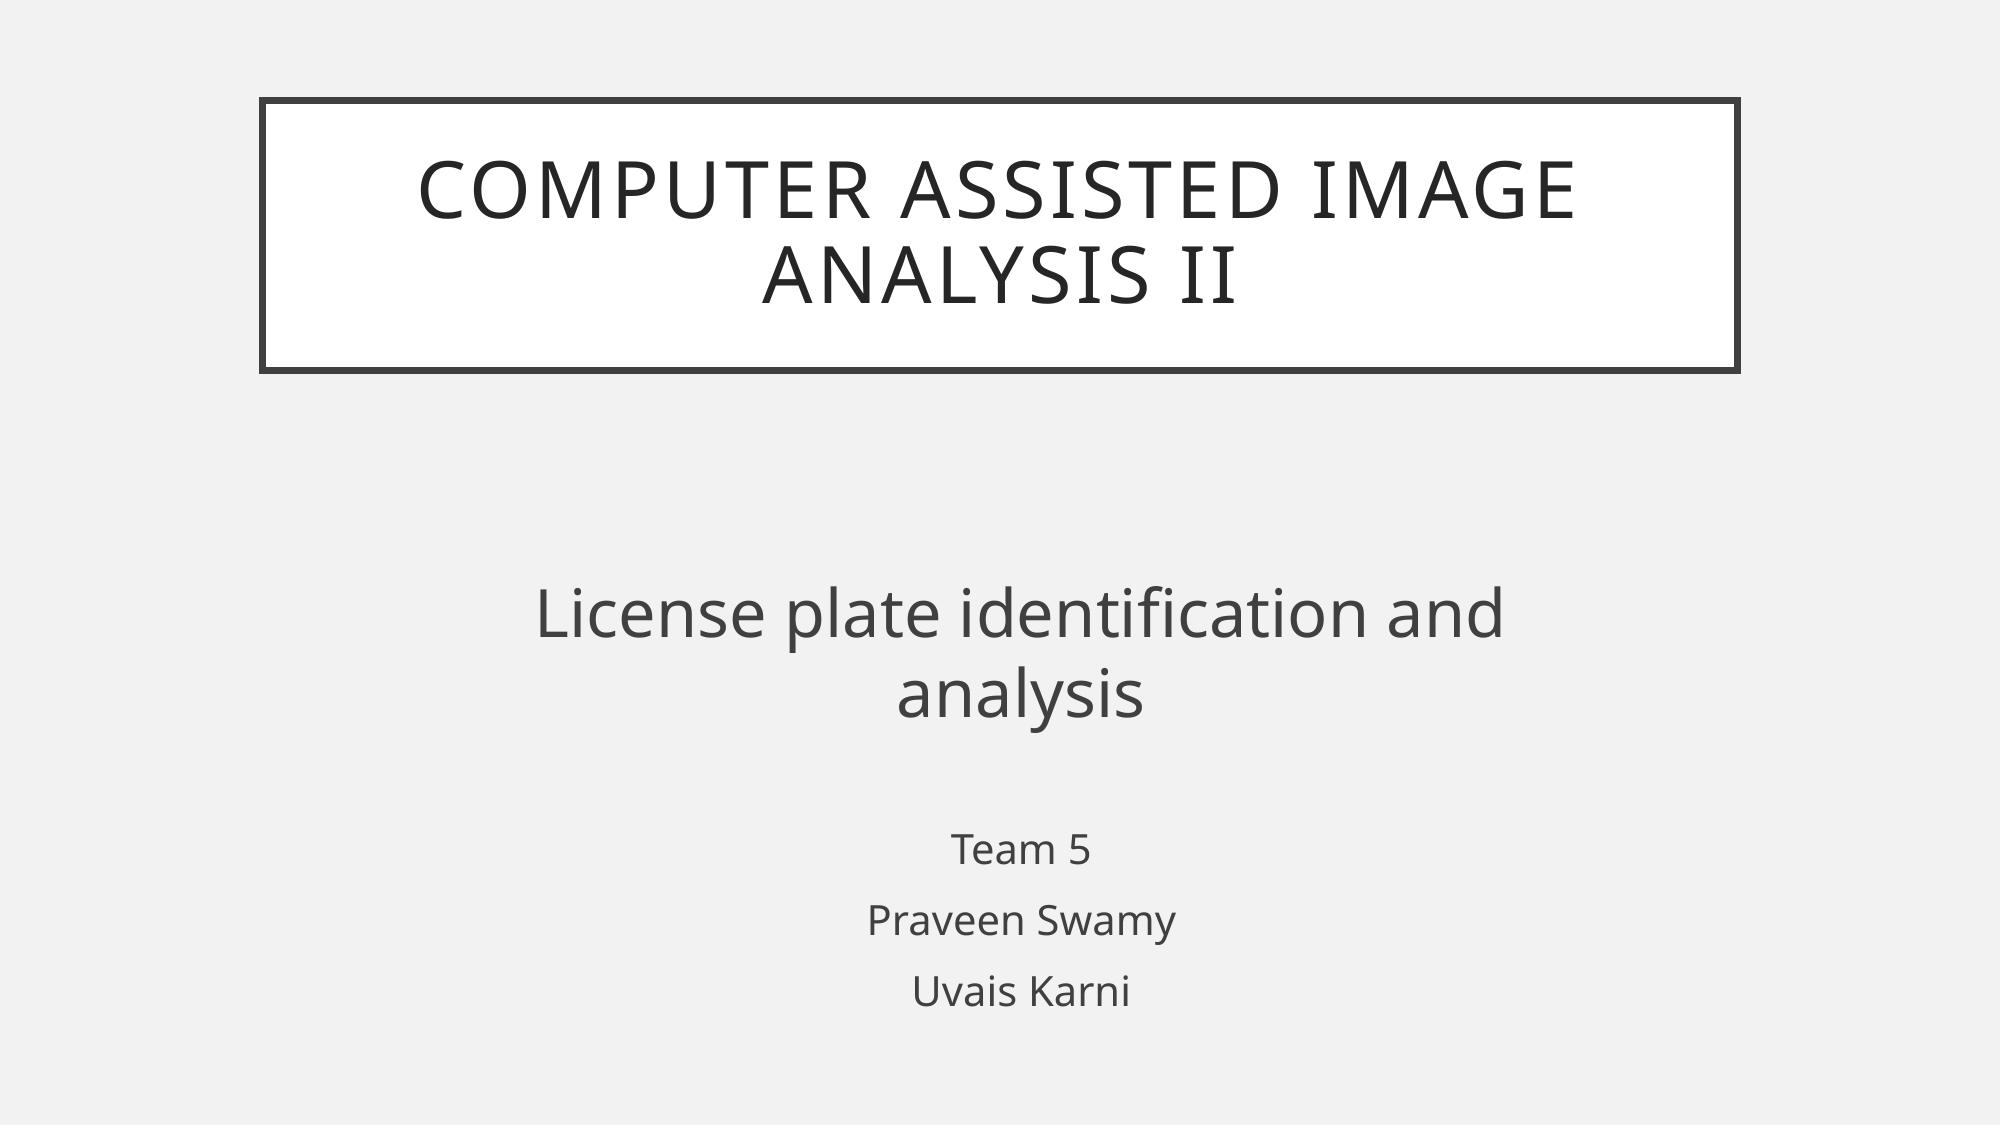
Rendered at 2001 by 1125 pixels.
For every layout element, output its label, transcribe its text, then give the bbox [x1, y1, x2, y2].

subtitle License plate identification and analysis Team 5 Praveen Swamy Uvais Karni [442, 421, 1601, 1040]
title computer ASSISTED IMAGE ANALYSIS ii [262, 100, 1738, 371]
